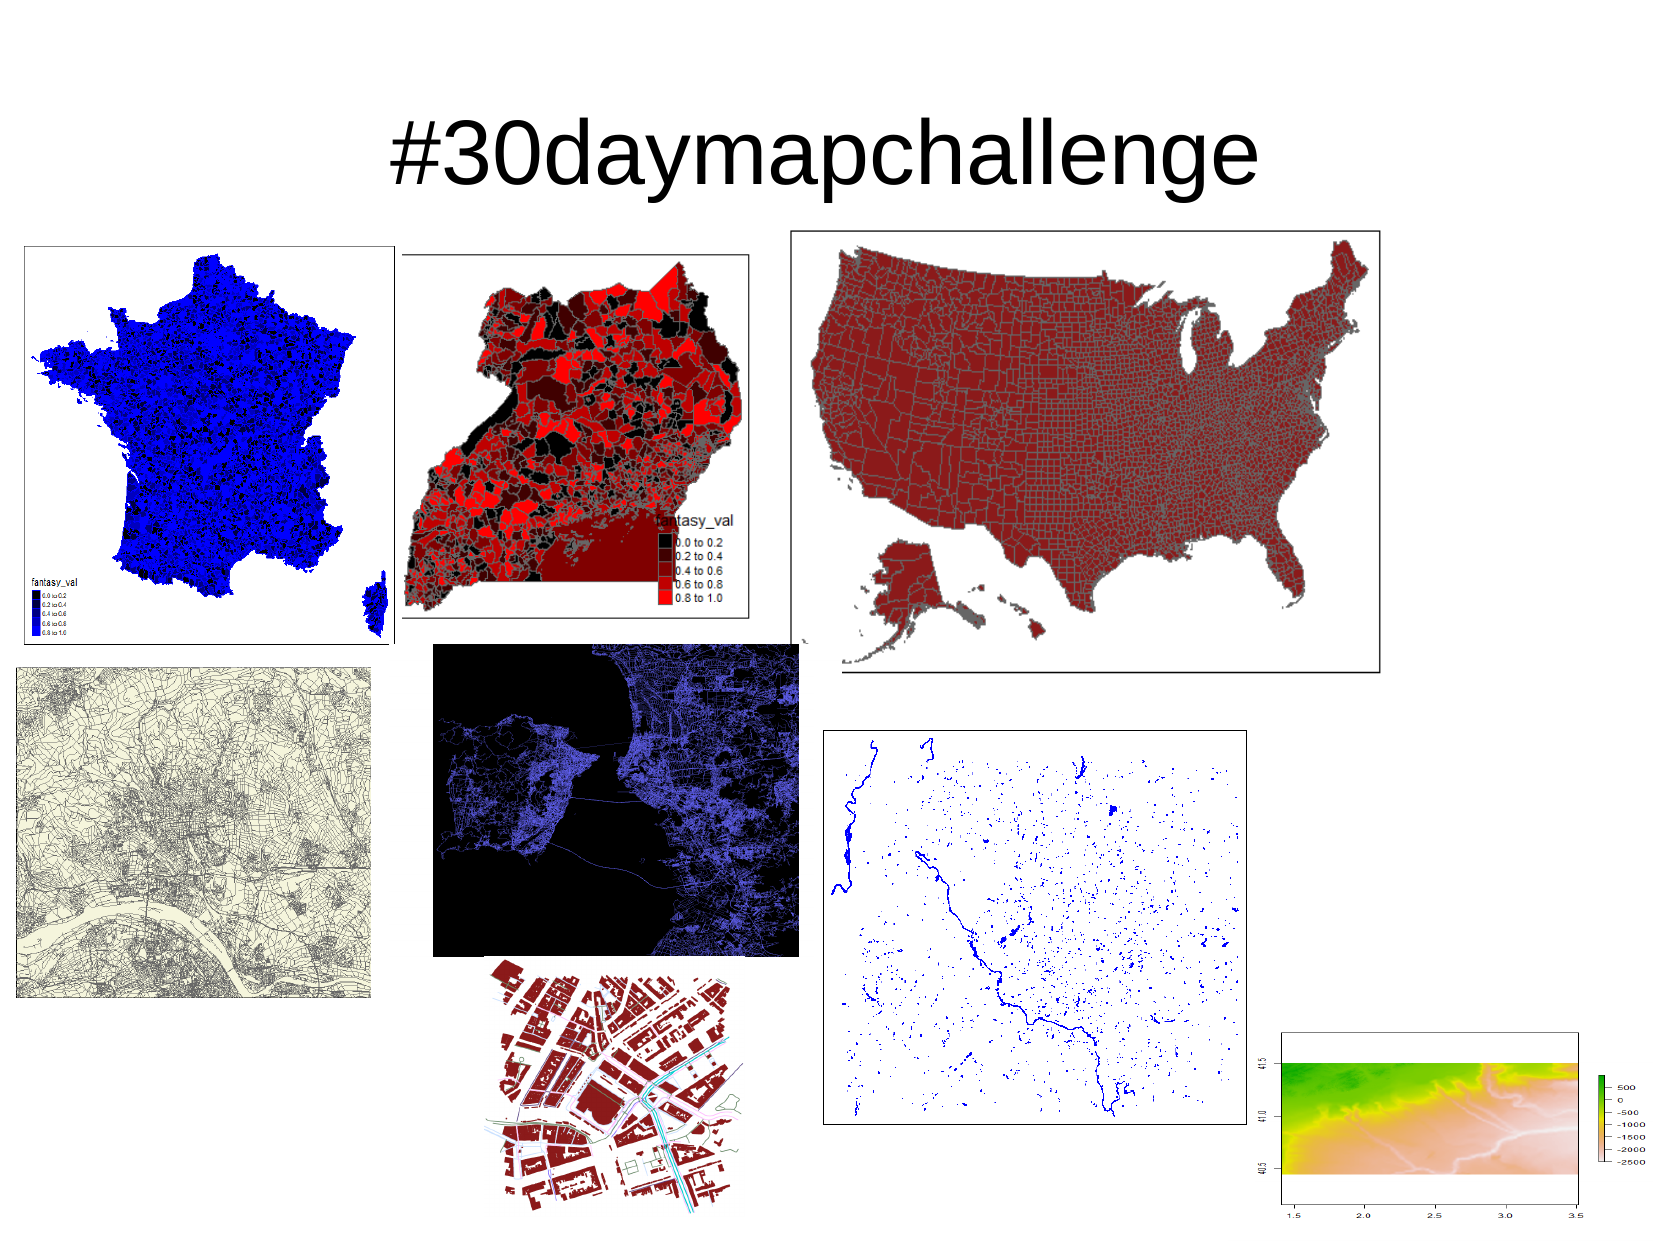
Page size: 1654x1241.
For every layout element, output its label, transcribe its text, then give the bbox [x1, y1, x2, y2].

title #30daymapchallenge [82, 49, 1571, 257]
picture [16, 228, 1653, 1241]
